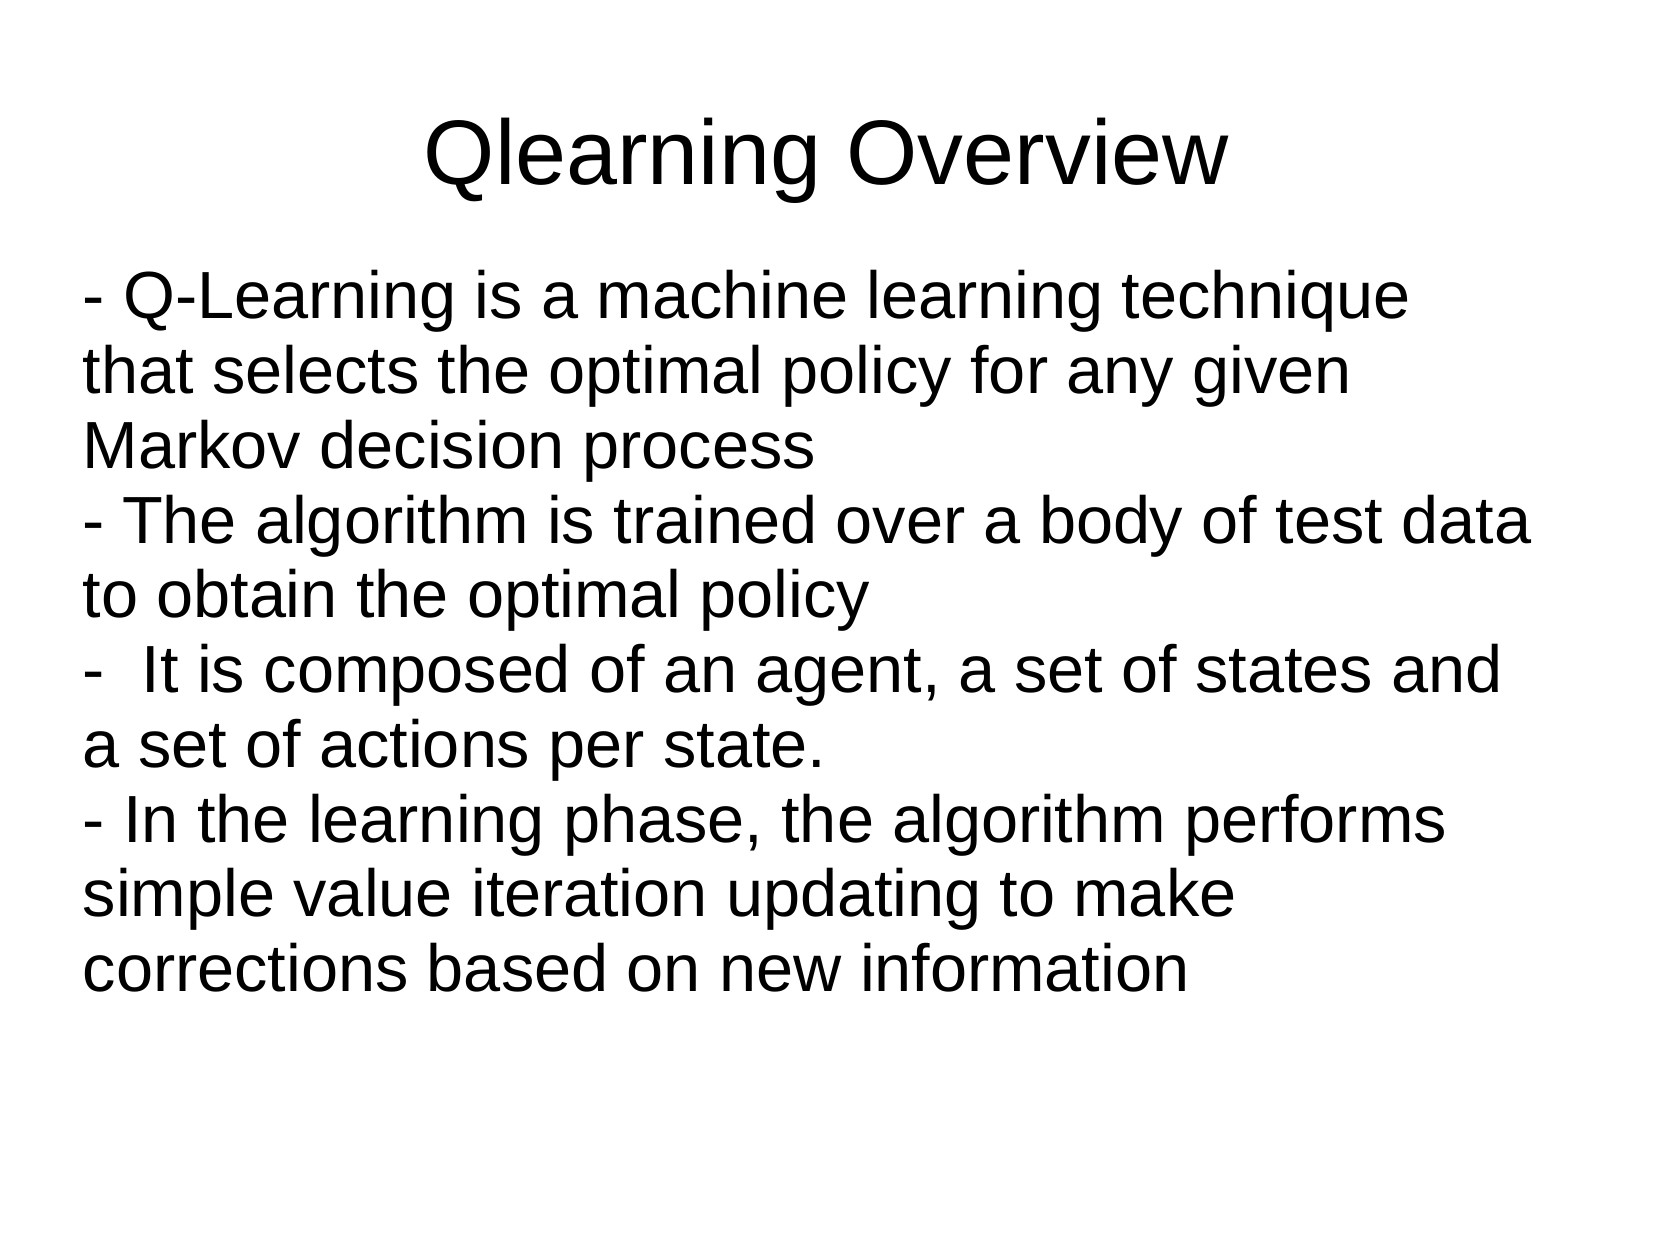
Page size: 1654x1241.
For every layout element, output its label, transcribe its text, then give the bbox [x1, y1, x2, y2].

subtitle - Q-Learning is a machine learning technique that selects the optimal policy for any given Markov decision process - The algorithm is trained over a body of test data to obtain the optimal policy - It is composed of an agent, a set of states and a set of actions per state. - In the learning phase, the algorithm performs simple value iteration updating to make corrections based on new information [82, 258, 1538, 1006]
title Qlearning Overview [82, 49, 1571, 257]
